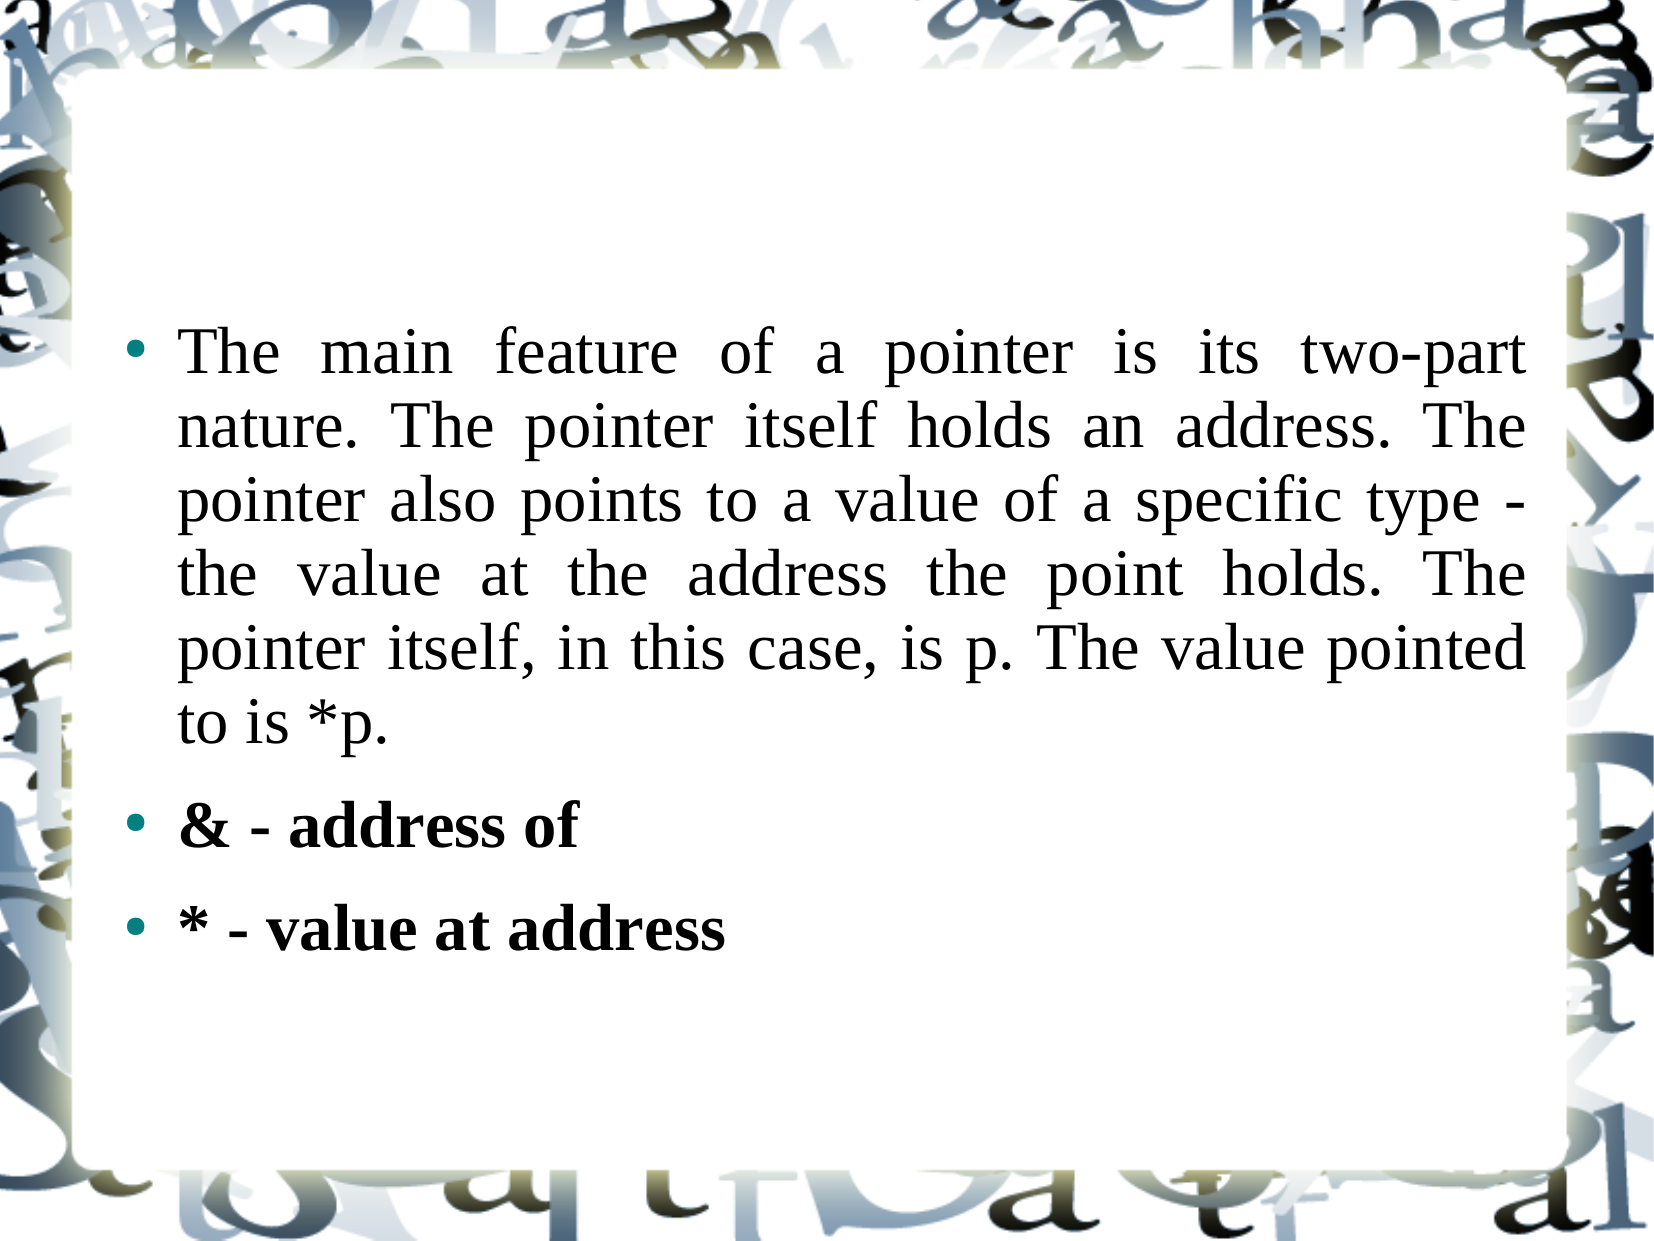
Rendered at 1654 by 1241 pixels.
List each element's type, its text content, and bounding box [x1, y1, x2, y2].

picture [0, 0, 1654, 1241]
list The main feature of a pointer is its two-part nature. The pointer itself holds an address. The pointer also points to a value of a specific type - the value at the address the point holds. The pointer itself, in this case, is p. The value pointed to is *p. & - address of * - value at address [106, 313, 1530, 1118]
